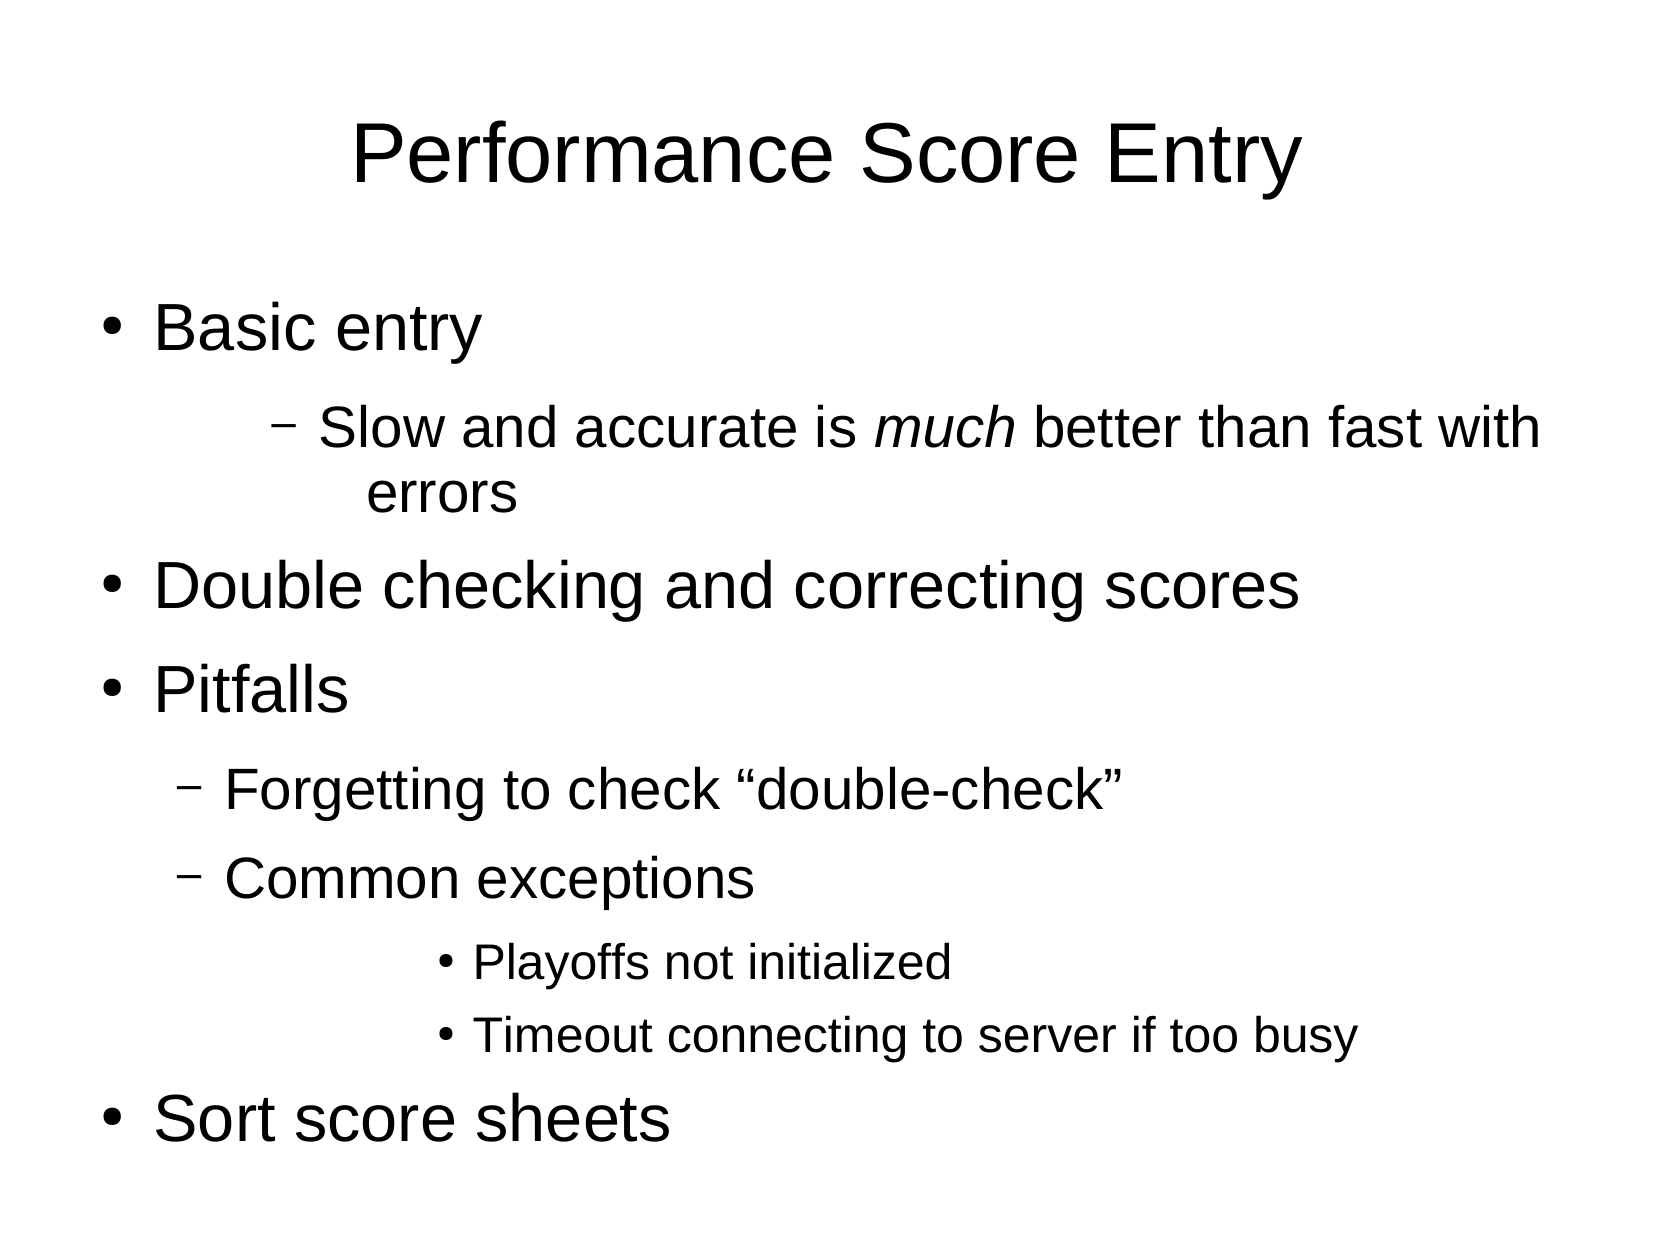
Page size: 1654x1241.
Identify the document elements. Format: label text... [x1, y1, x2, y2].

list Basic entry Slow and accurate is much better than fast with errors Double checking and correcting scores Pitfalls Forgetting to check “double-check” Common exceptions Playoffs not initialized Timeout connecting to server if too busy Sort score sheets [82, 290, 1571, 1156]
title Performance Score Entry [82, 49, 1571, 257]
